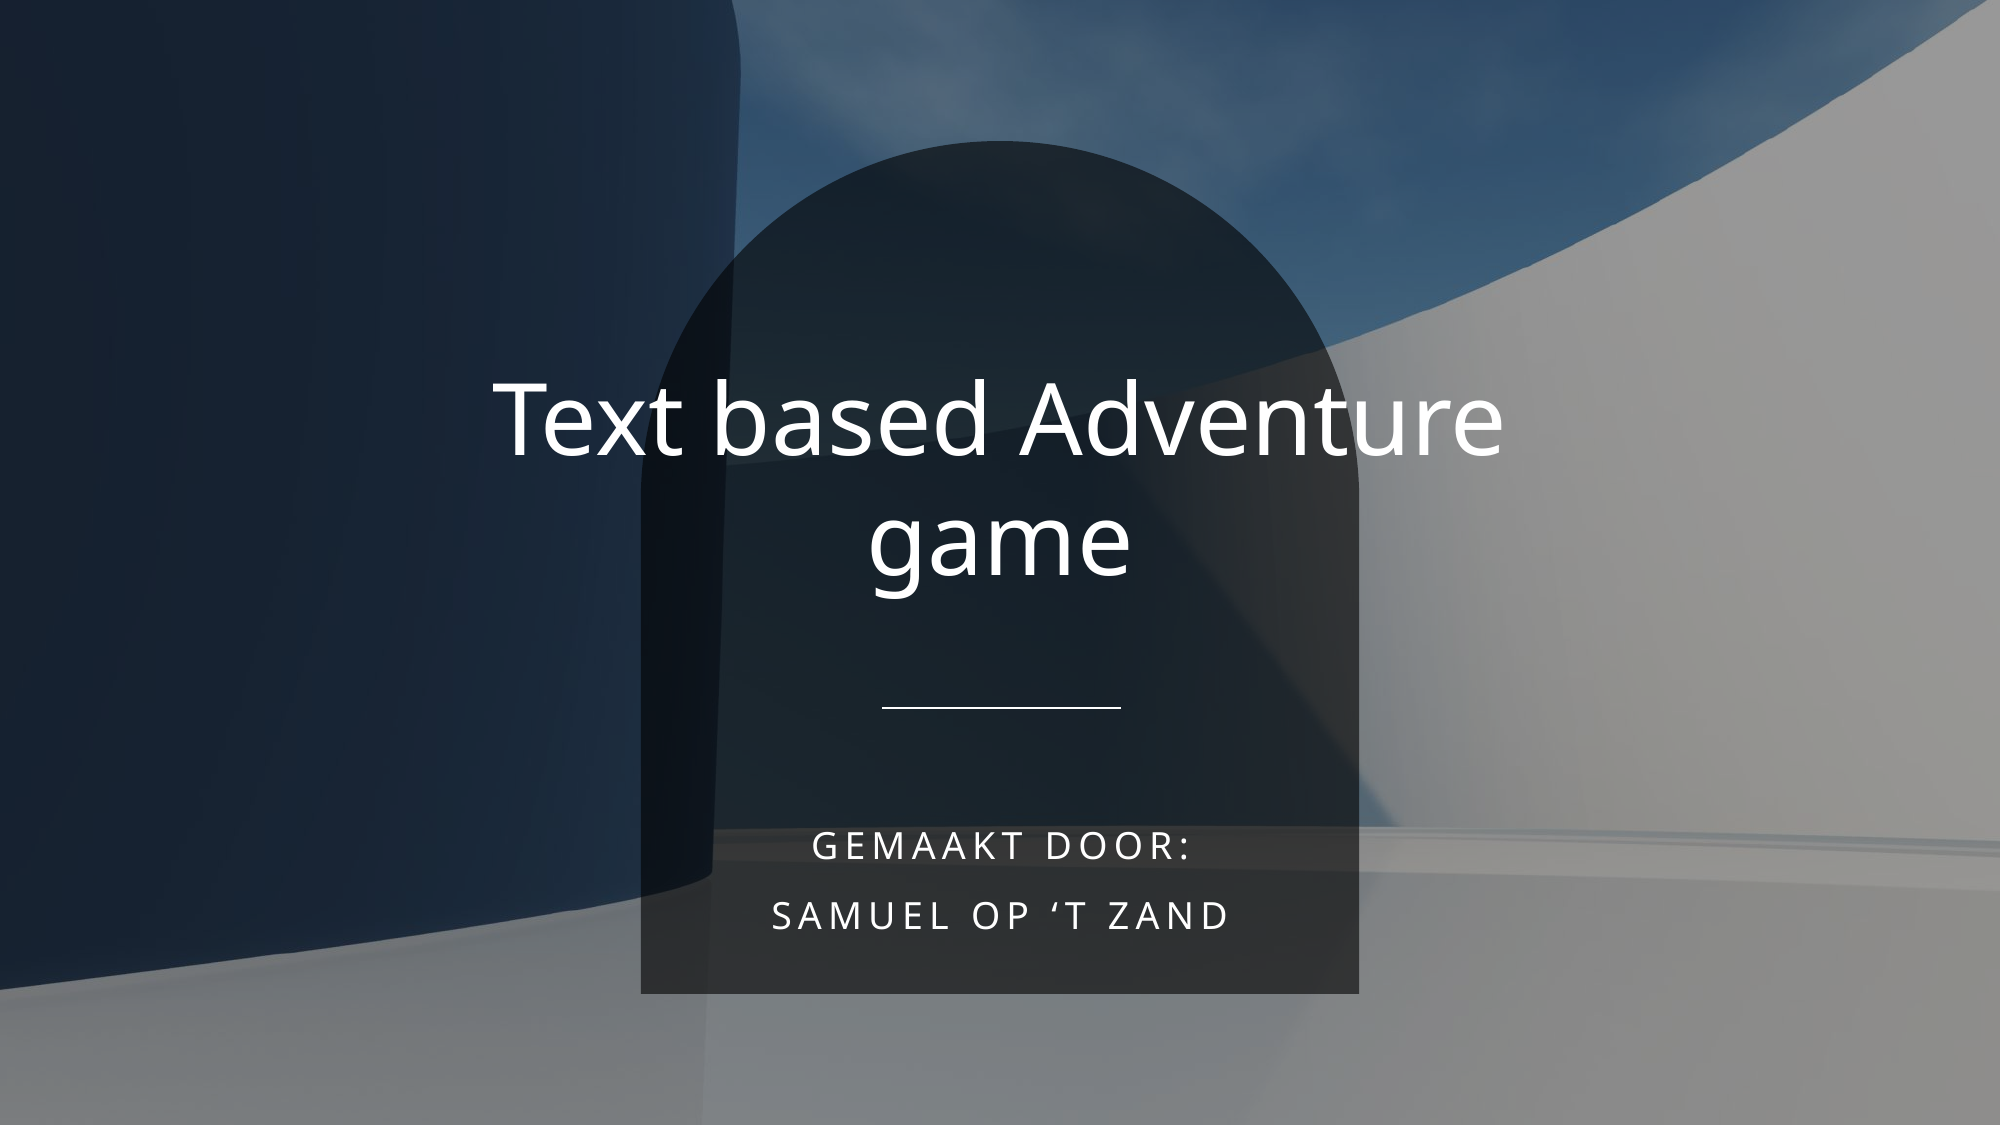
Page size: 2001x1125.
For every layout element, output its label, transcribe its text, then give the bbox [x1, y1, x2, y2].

title Text based Adventure game [436, 315, 1564, 603]
text_box [640, 603, 1360, 994]
subtitle Gemaakt door: Samuel Op ‘t Zand [729, 809, 1271, 949]
text_box [692, 141, 1308, 315]
picture [0, 0, 2000, 1125]
